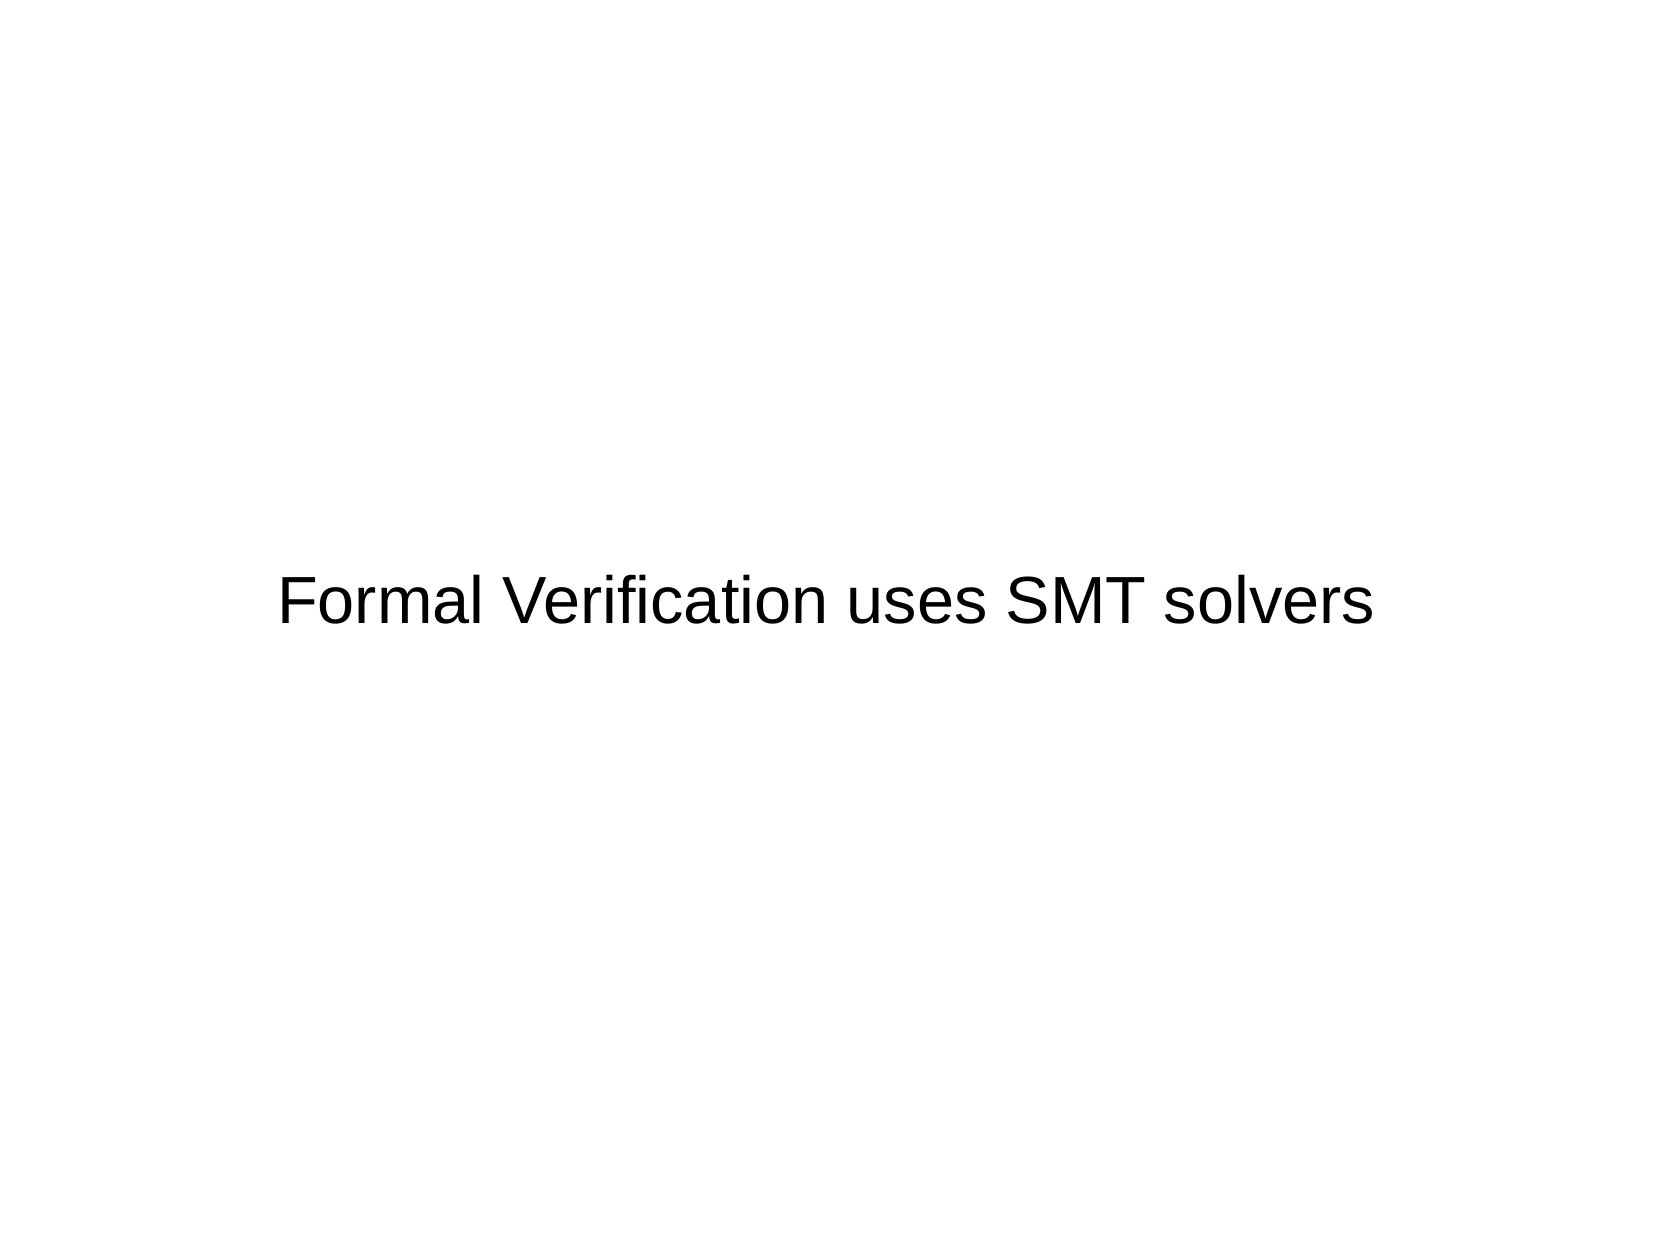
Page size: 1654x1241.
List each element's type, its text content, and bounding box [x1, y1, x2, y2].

subtitle Formal Verification uses SMT solvers [82, 120, 1571, 1081]
